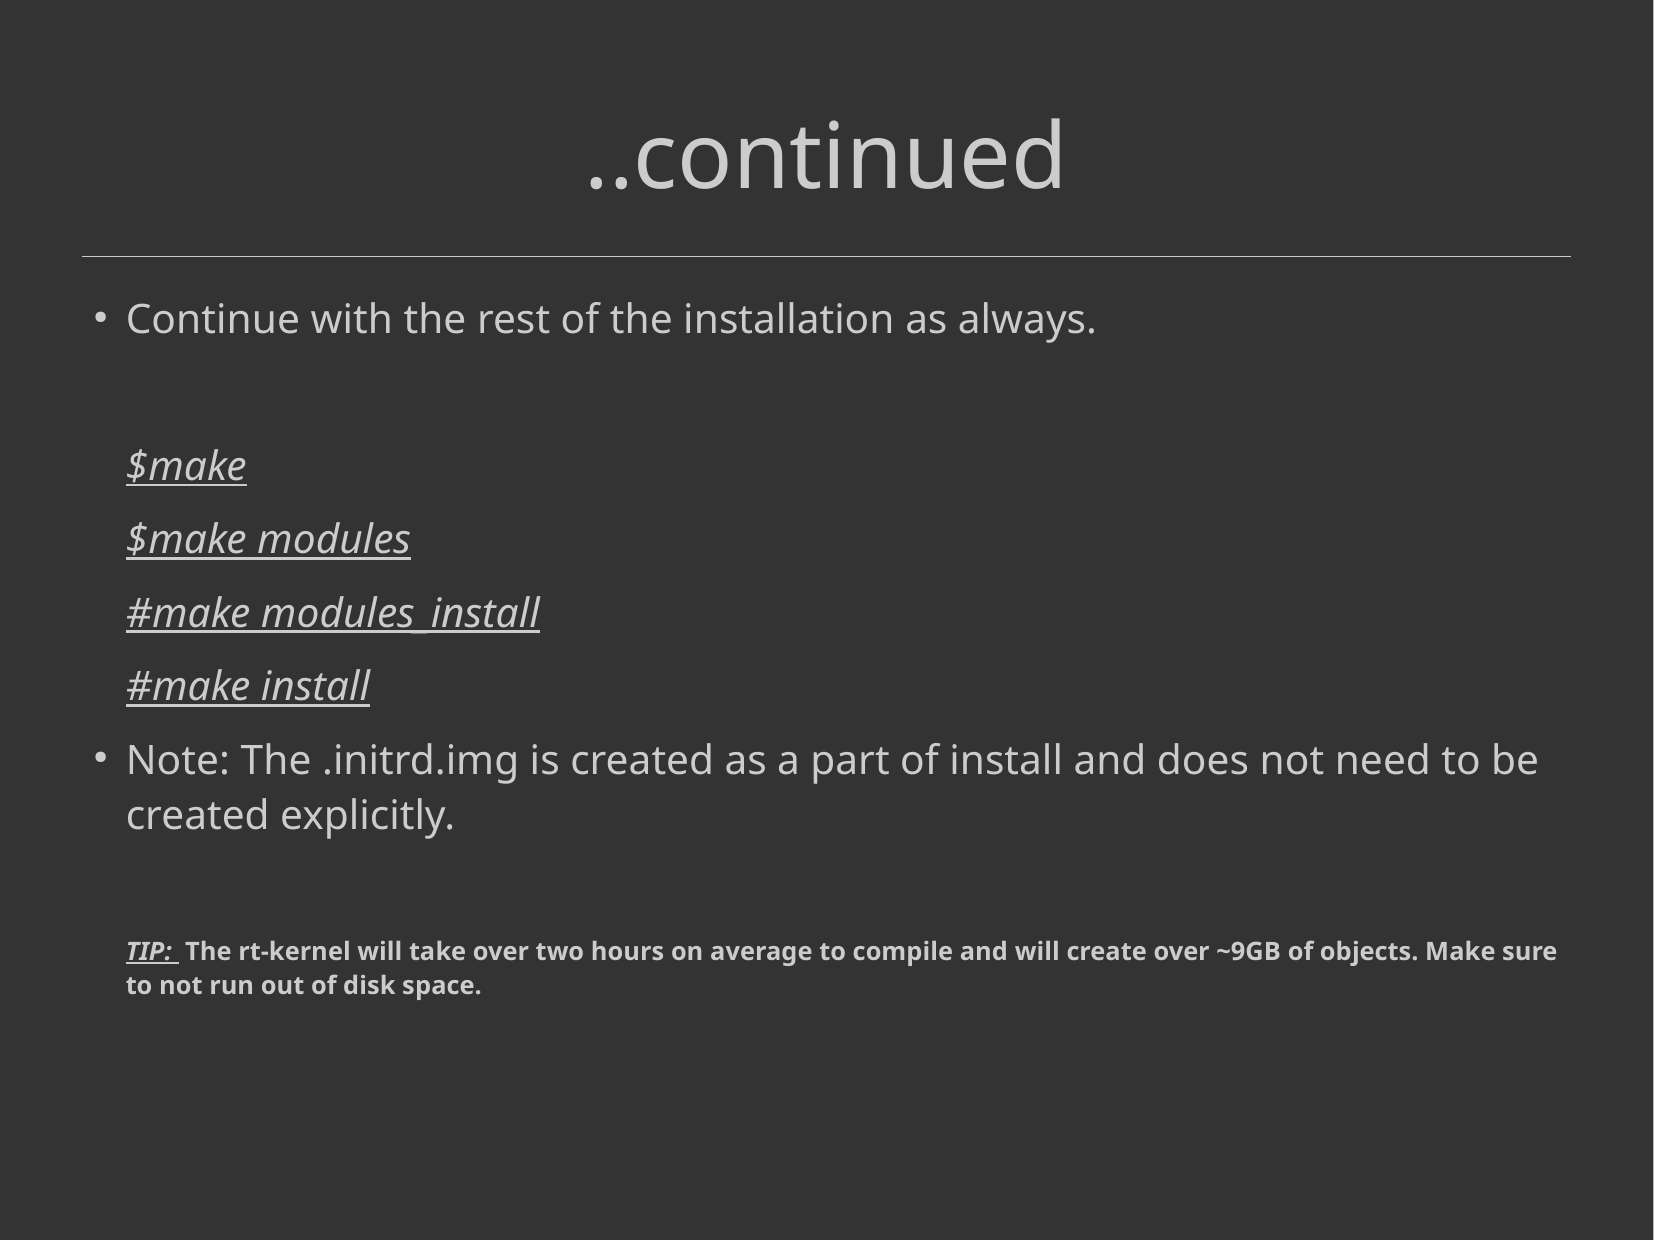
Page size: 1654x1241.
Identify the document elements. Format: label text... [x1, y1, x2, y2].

list Continue with the rest of the installation as always. $make $make modules #make modules_install #make install Note: The .initrd.img is created as a part of install and does not need to be created explicitly. TIP: The rt-kernel will take over two hours on average to compile and will create over ~9GB of objects. Make sure to not run out of disk space. [82, 290, 1571, 1010]
title ..continued [82, 49, 1571, 257]
